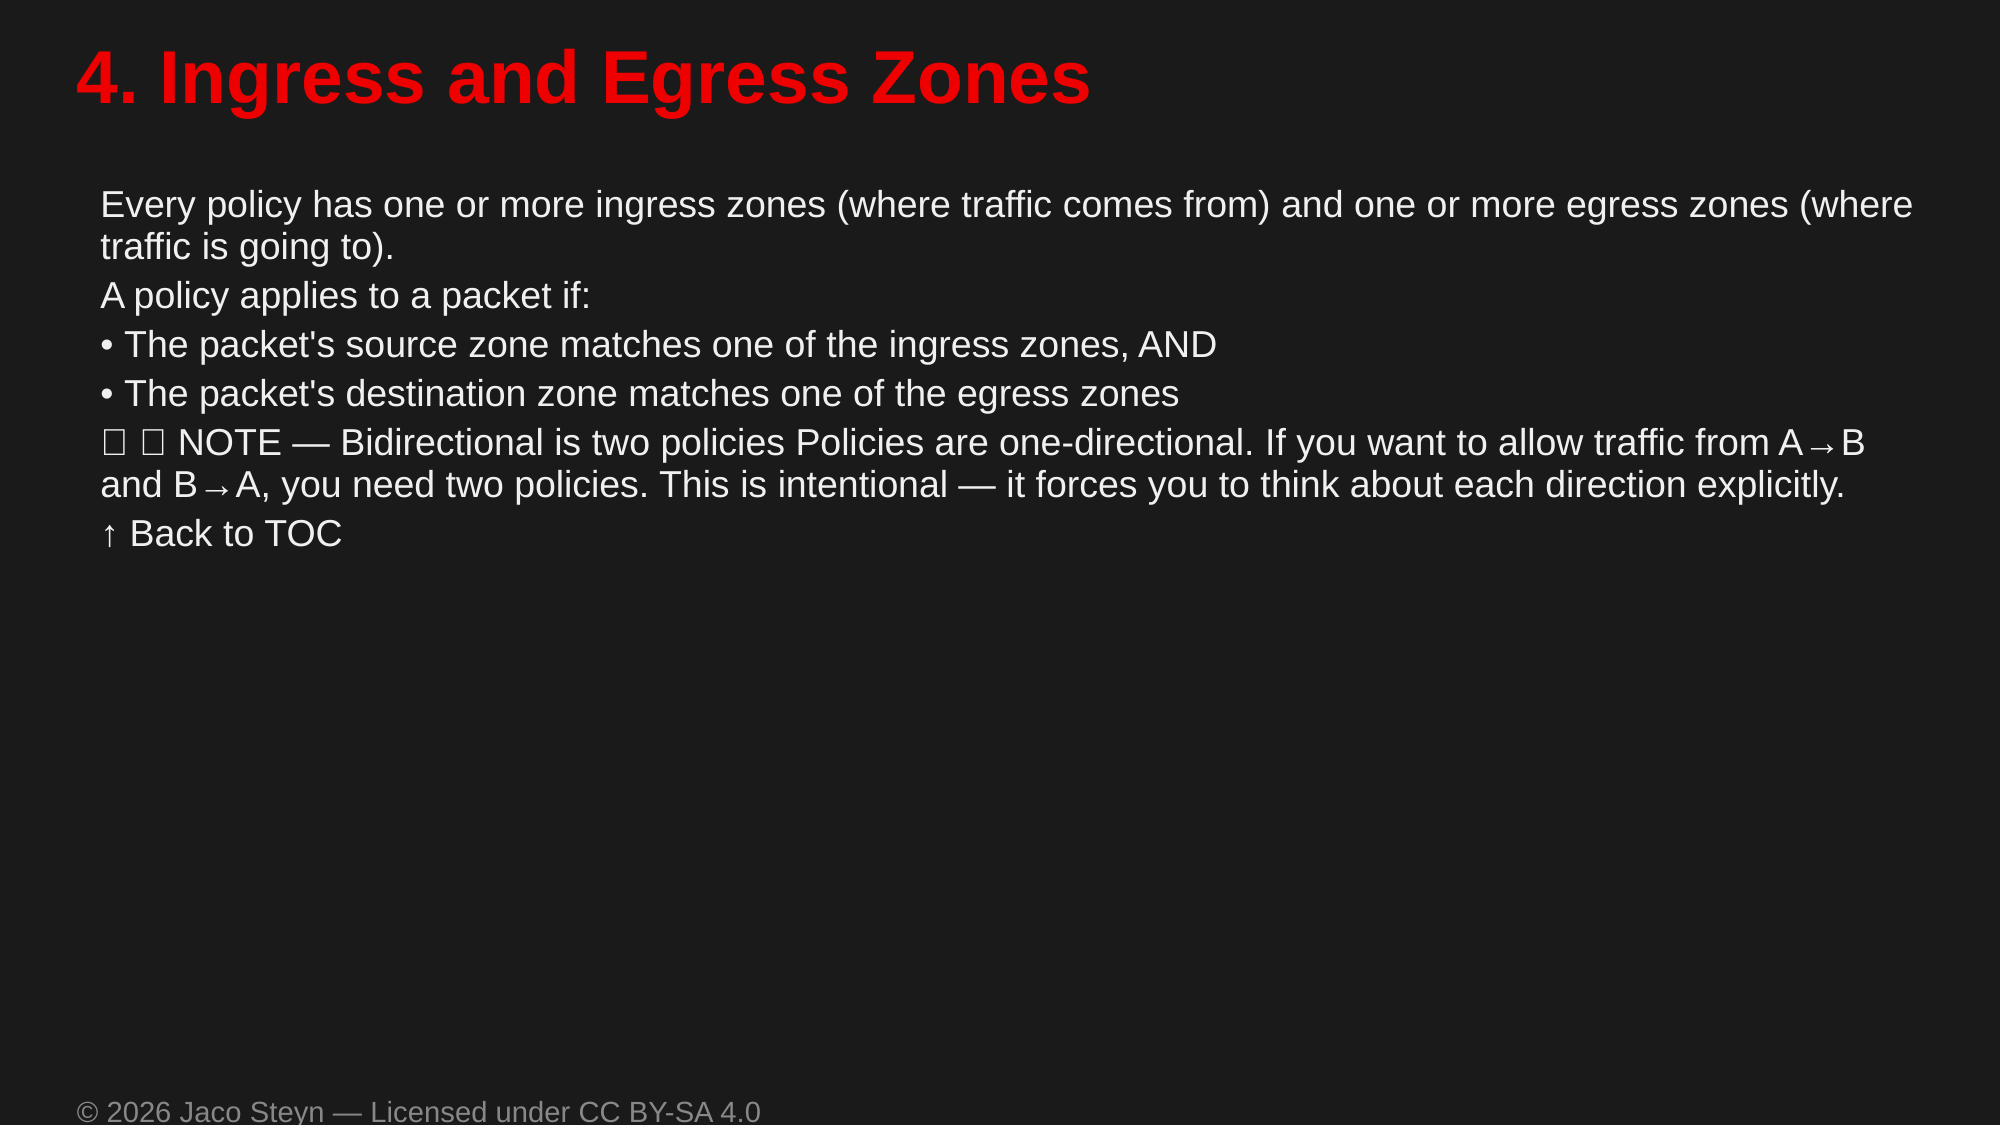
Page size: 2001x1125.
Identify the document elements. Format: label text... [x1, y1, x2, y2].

text_box 4. Ingress and Egress Zones [59, 23, 1942, 154]
text_box © 2026 Jaco Steyn — Licensed under CC BY-SA 4.0 [59, 1083, 1942, 1120]
text_box Every policy has one or more ingress zones (where traffic comes from) and one or more egress zones (where traffic is going to). A policy applies to a packet if: • The packet's source zone matches one of the ingress zones, AND • The packet's destination zone matches one of the egress zones 💡 📝 NOTE — Bidirectional is two policies Policies are one-directional. If you want to allow traffic from A→B and B→A, you need two policies. This is intentional — it forces you to think about each direction explicitly. ↑ Back to TOC [59, 171, 1942, 1083]
